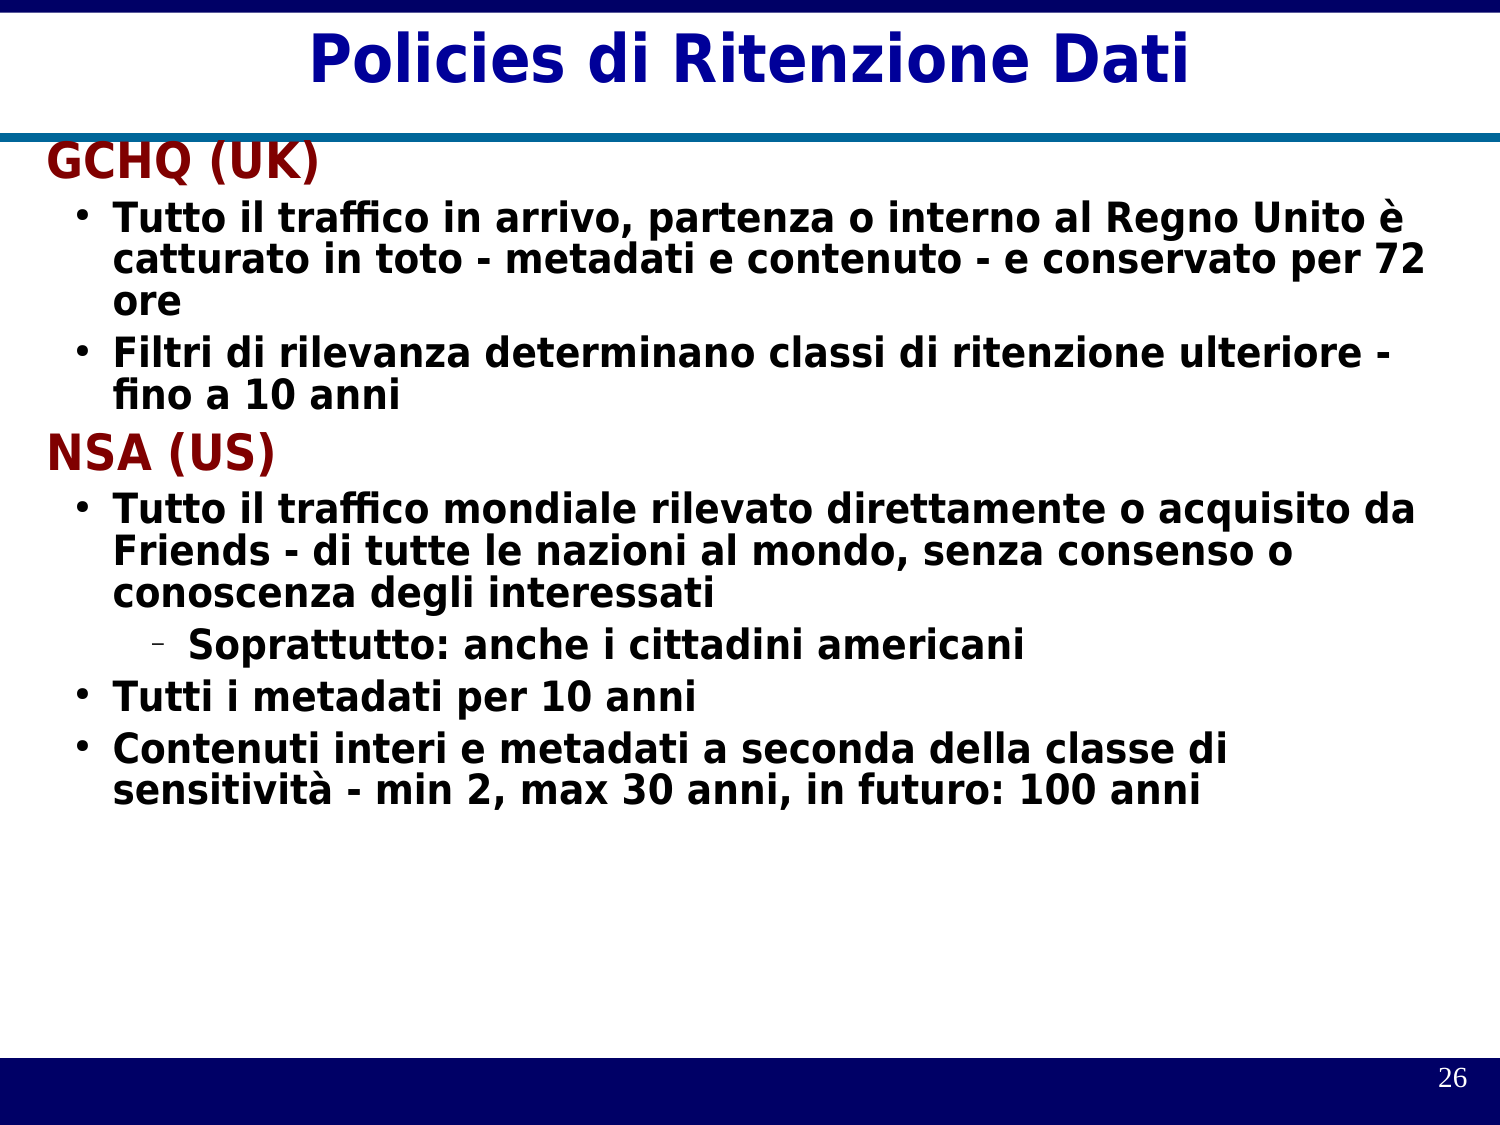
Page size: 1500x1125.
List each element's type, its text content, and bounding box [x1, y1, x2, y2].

list GCHQ (UK) Tutto il traffico in arrivo, partenza o interno al Regno Unito è catturato in toto - metadati e contenuto - e conservato per 72 ore Filtri di rilevanza determinano classi di ritenzione ulteriore - fino a 10 anni NSA (US) Tutto il traffico mondiale rilevato direttamente o acquisito da Friends - di tutte le nazioni al mondo, senza consenso o conoscenza degli interessati Soprattutto: anche i cittadini americani Tutti i metadati per 10 anni Contenuti interi e metadati a seconda della classe di sensitività - min 2, max 30 anni, in futuro: 100 anni [0, 138, 1456, 1081]
title Policies di Ritenzione Dati [62, 0, 1438, 126]
